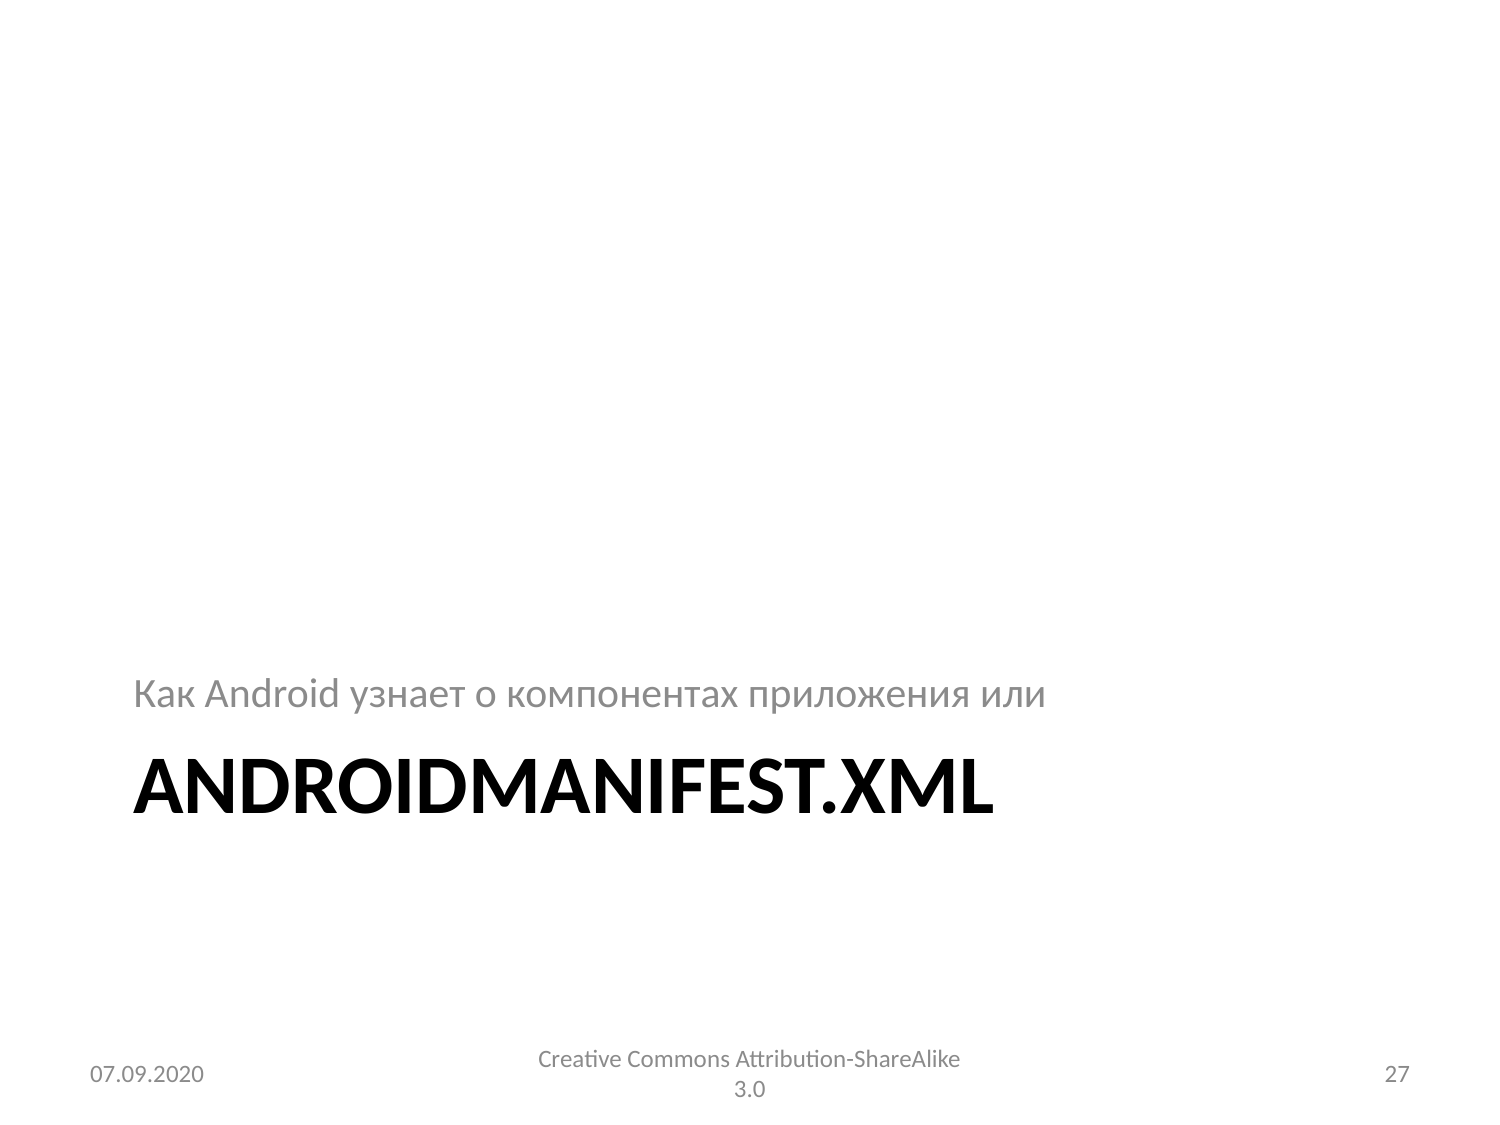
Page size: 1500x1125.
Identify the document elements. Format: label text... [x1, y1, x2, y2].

title AndroidManifest.xml [118, 723, 1394, 947]
slide_number <number> [1074, 1042, 1425, 1103]
footer Creative Commons Attribution-ShareAlike 3.0 [512, 1042, 988, 1103]
list Как Android узнает о компонентах приложения или [118, 476, 1394, 723]
